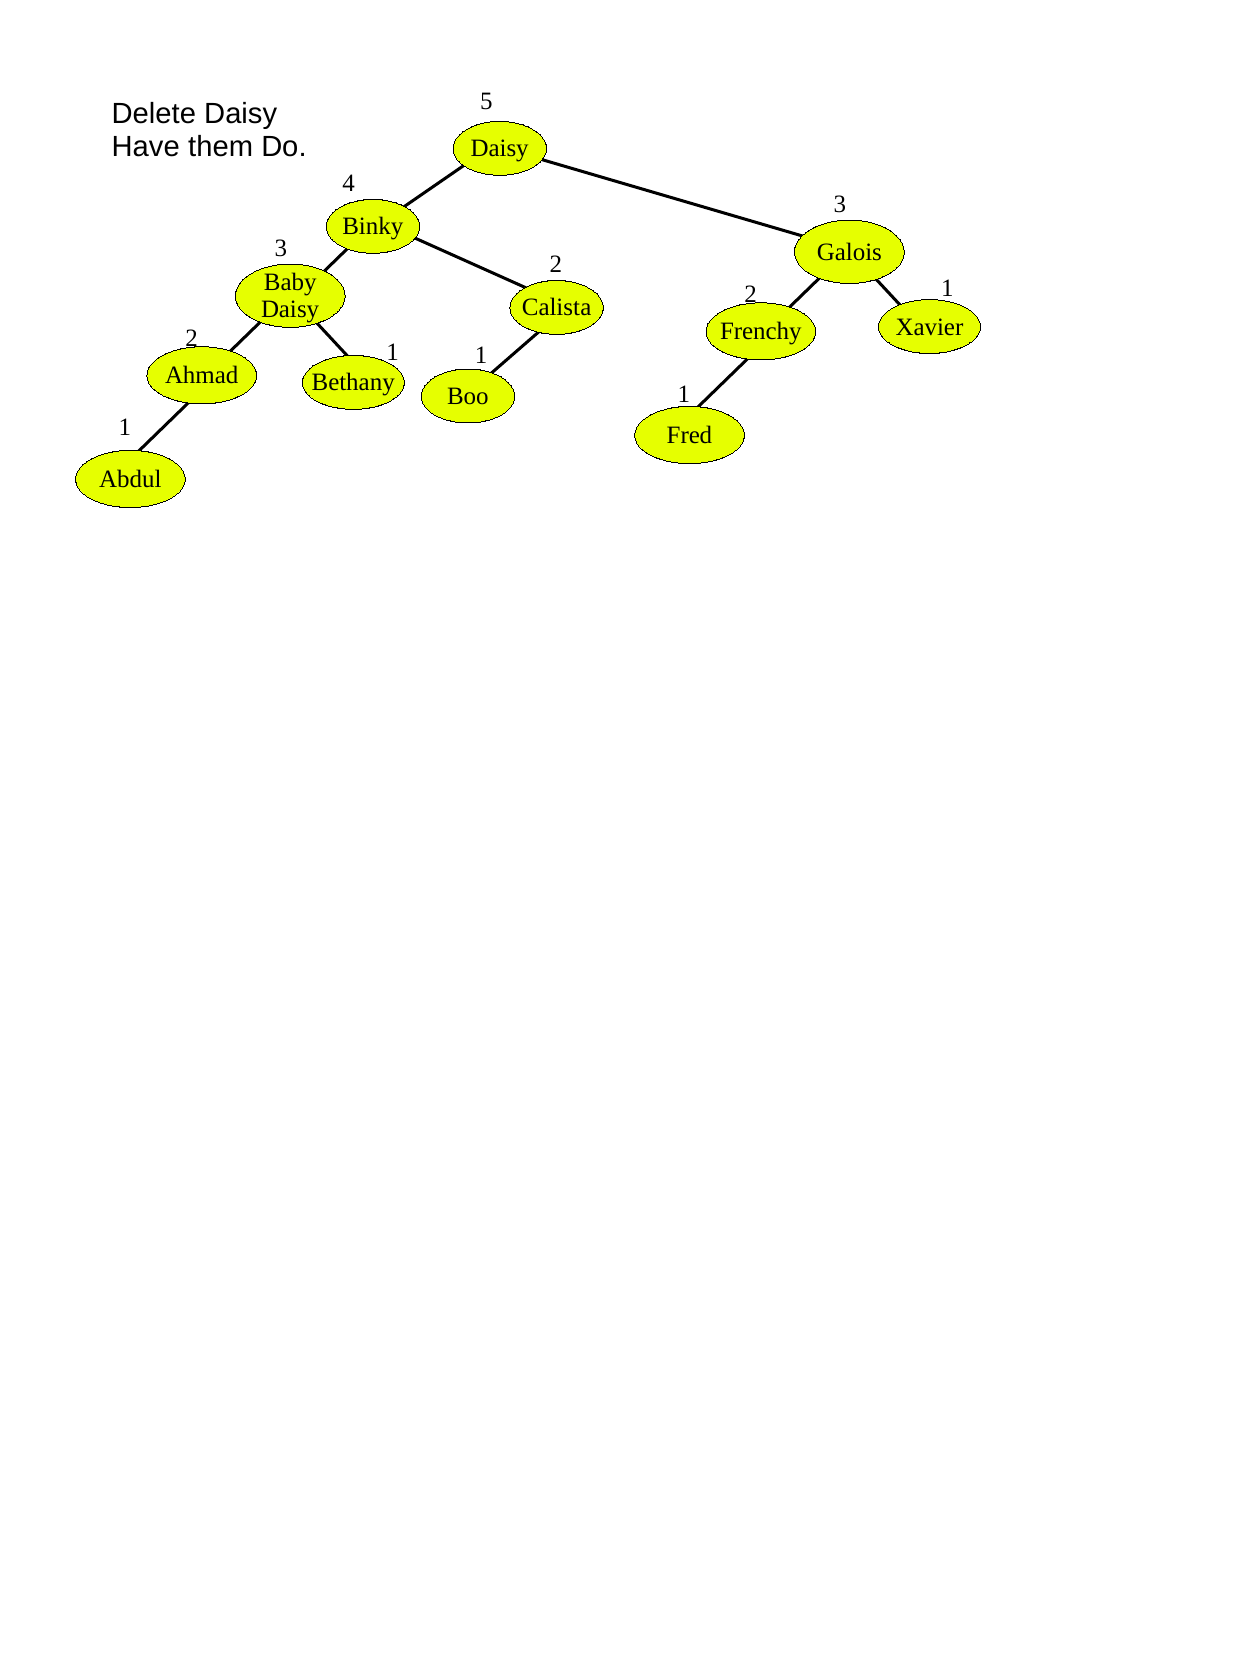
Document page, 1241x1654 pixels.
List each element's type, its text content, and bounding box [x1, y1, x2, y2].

text_box Baby Daisy [235, 264, 346, 328]
text_box Binky [326, 199, 420, 254]
text_box 3 [259, 226, 302, 267]
text_box Abdul [75, 450, 186, 508]
text_box 3 [818, 182, 862, 223]
text_box 1 [103, 405, 146, 446]
text_box 2 [170, 316, 213, 351]
text_box 1 [371, 330, 414, 371]
text_box Fred [634, 406, 745, 464]
text_box 1 [459, 333, 503, 374]
text_box Galois [794, 220, 905, 284]
text_box Delete Daisy Have them Do. [96, 90, 322, 171]
text_box Frenchy [706, 302, 816, 360]
text_box 1 [662, 373, 706, 410]
text_box 1 [926, 266, 969, 307]
text_box Ahmad [146, 346, 257, 404]
text_box Calista [509, 280, 604, 335]
text_box 2 [729, 272, 772, 307]
text_box Boo [421, 369, 515, 423]
text_box 4 [327, 161, 370, 202]
text_box Daisy [453, 121, 547, 176]
text_box Xavier [878, 299, 981, 354]
text_box Bethany [302, 355, 405, 410]
text_box 5 [465, 80, 508, 145]
text_box 2 [534, 242, 578, 283]
